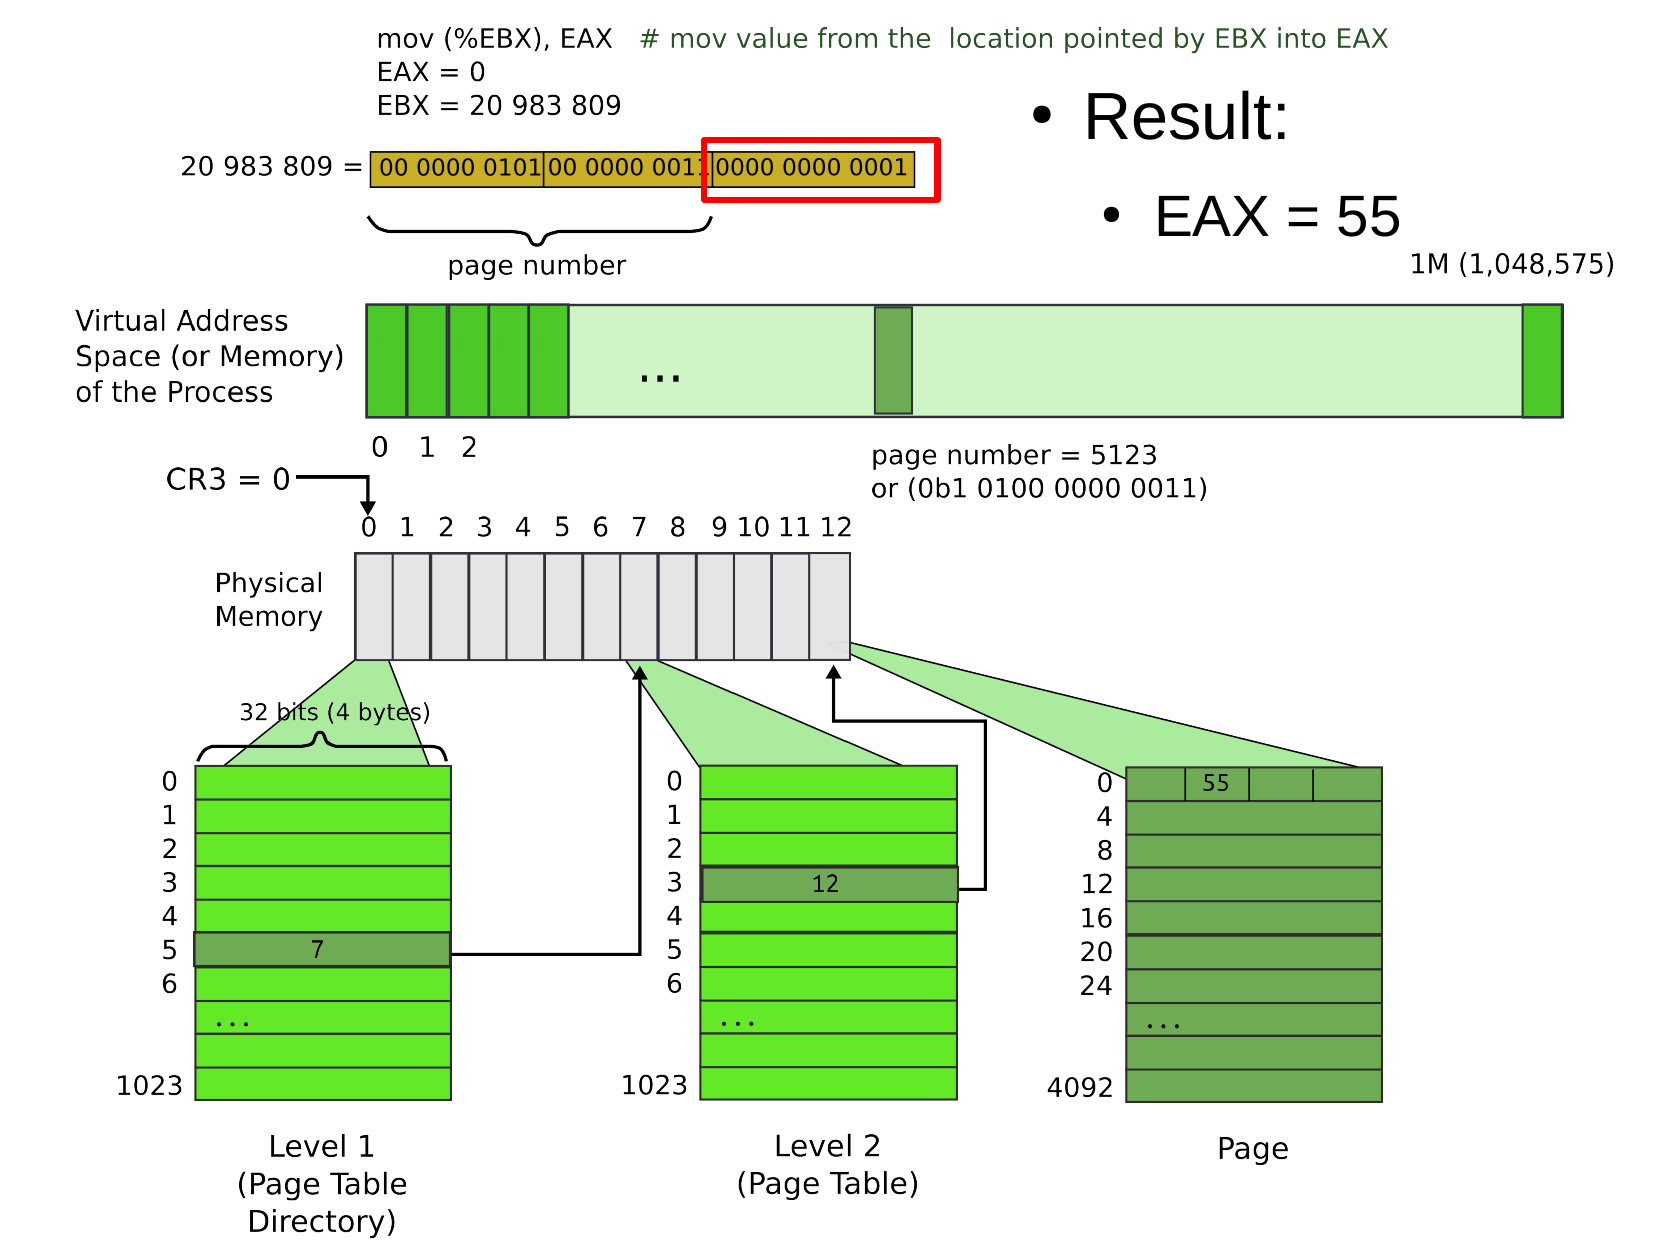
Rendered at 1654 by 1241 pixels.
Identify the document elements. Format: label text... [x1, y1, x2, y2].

list Result: EAX = 55 [1012, 79, 1455, 277]
picture [1455, 252, 1613, 277]
picture [167, 467, 289, 490]
picture [75, 298, 1564, 501]
picture [366, 215, 713, 280]
picture [182, 27, 1388, 188]
picture [707, 143, 934, 188]
picture [118, 475, 1383, 1238]
